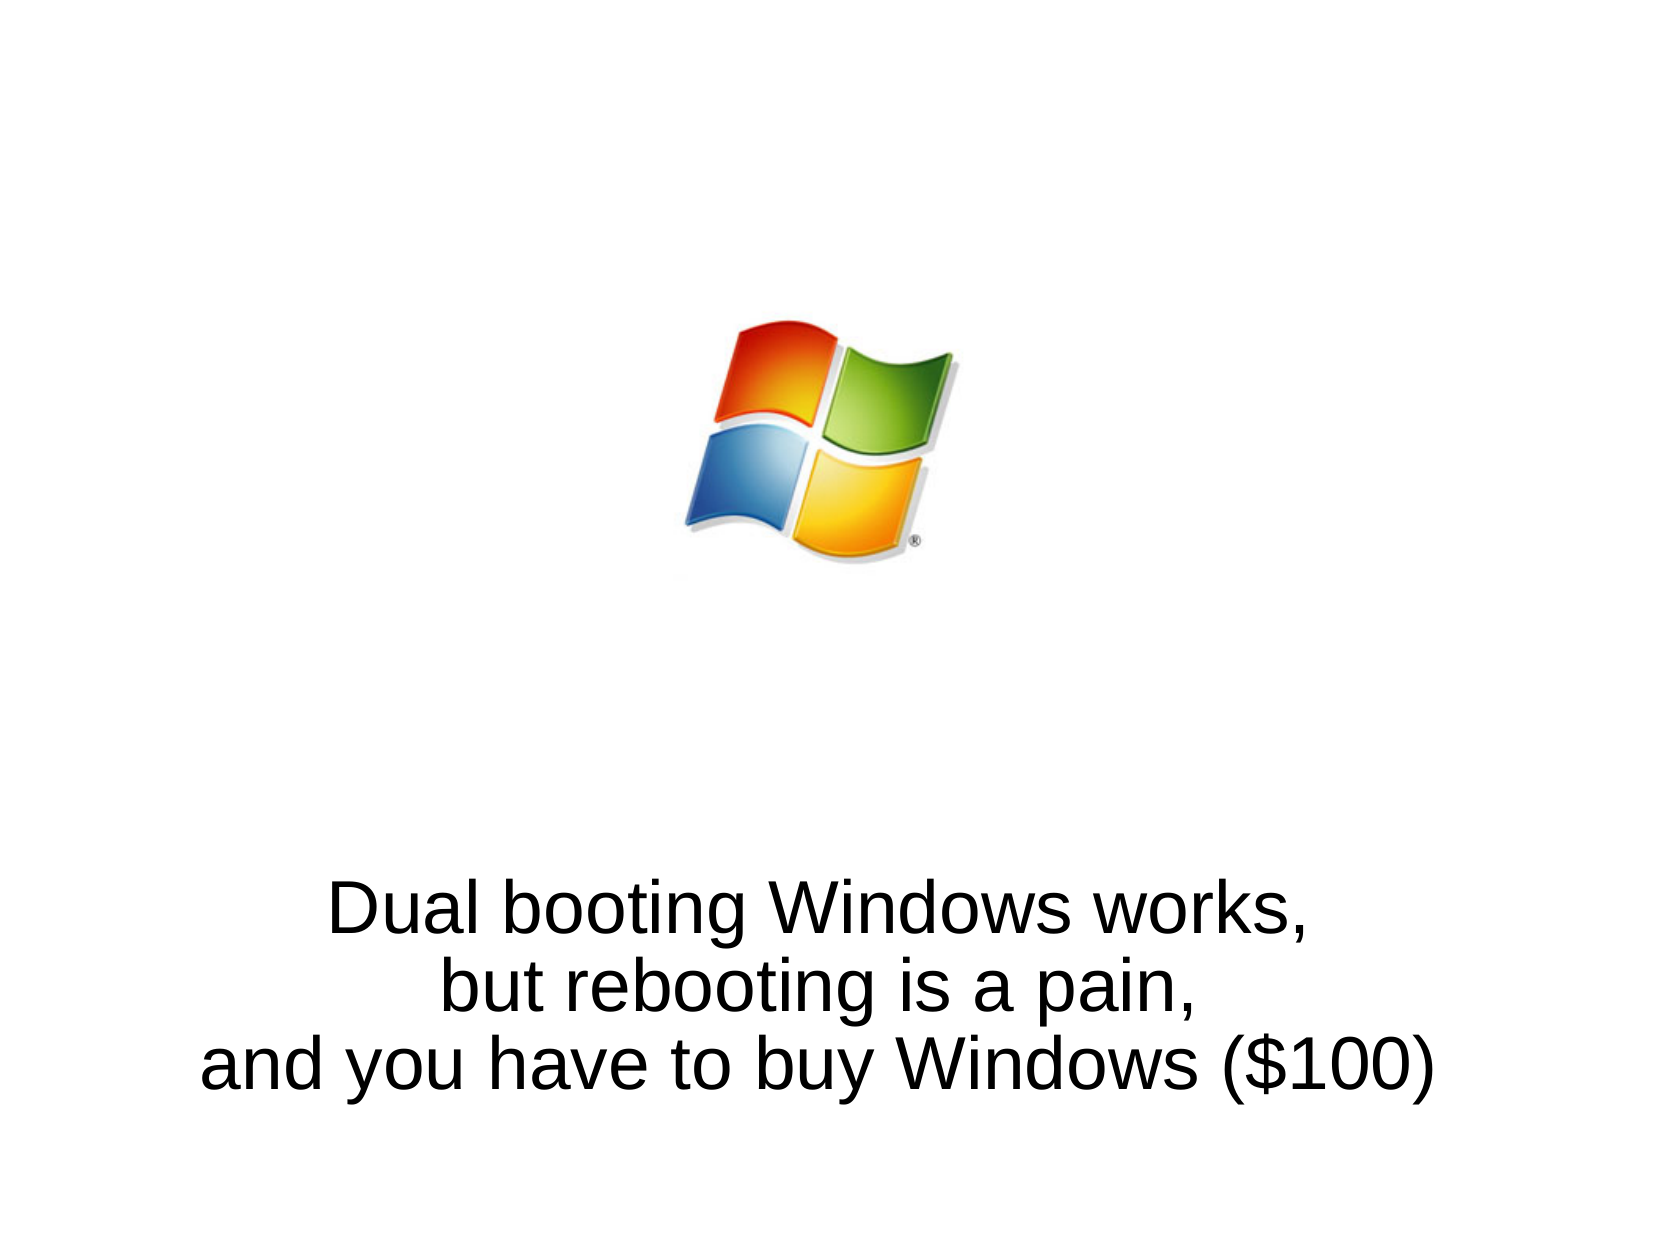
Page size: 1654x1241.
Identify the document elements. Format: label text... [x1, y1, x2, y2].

picture [662, 299, 976, 588]
title Dual booting Windows works, but rebooting is a pain, and you have to buy Windows ($100) [74, 862, 1563, 1115]
